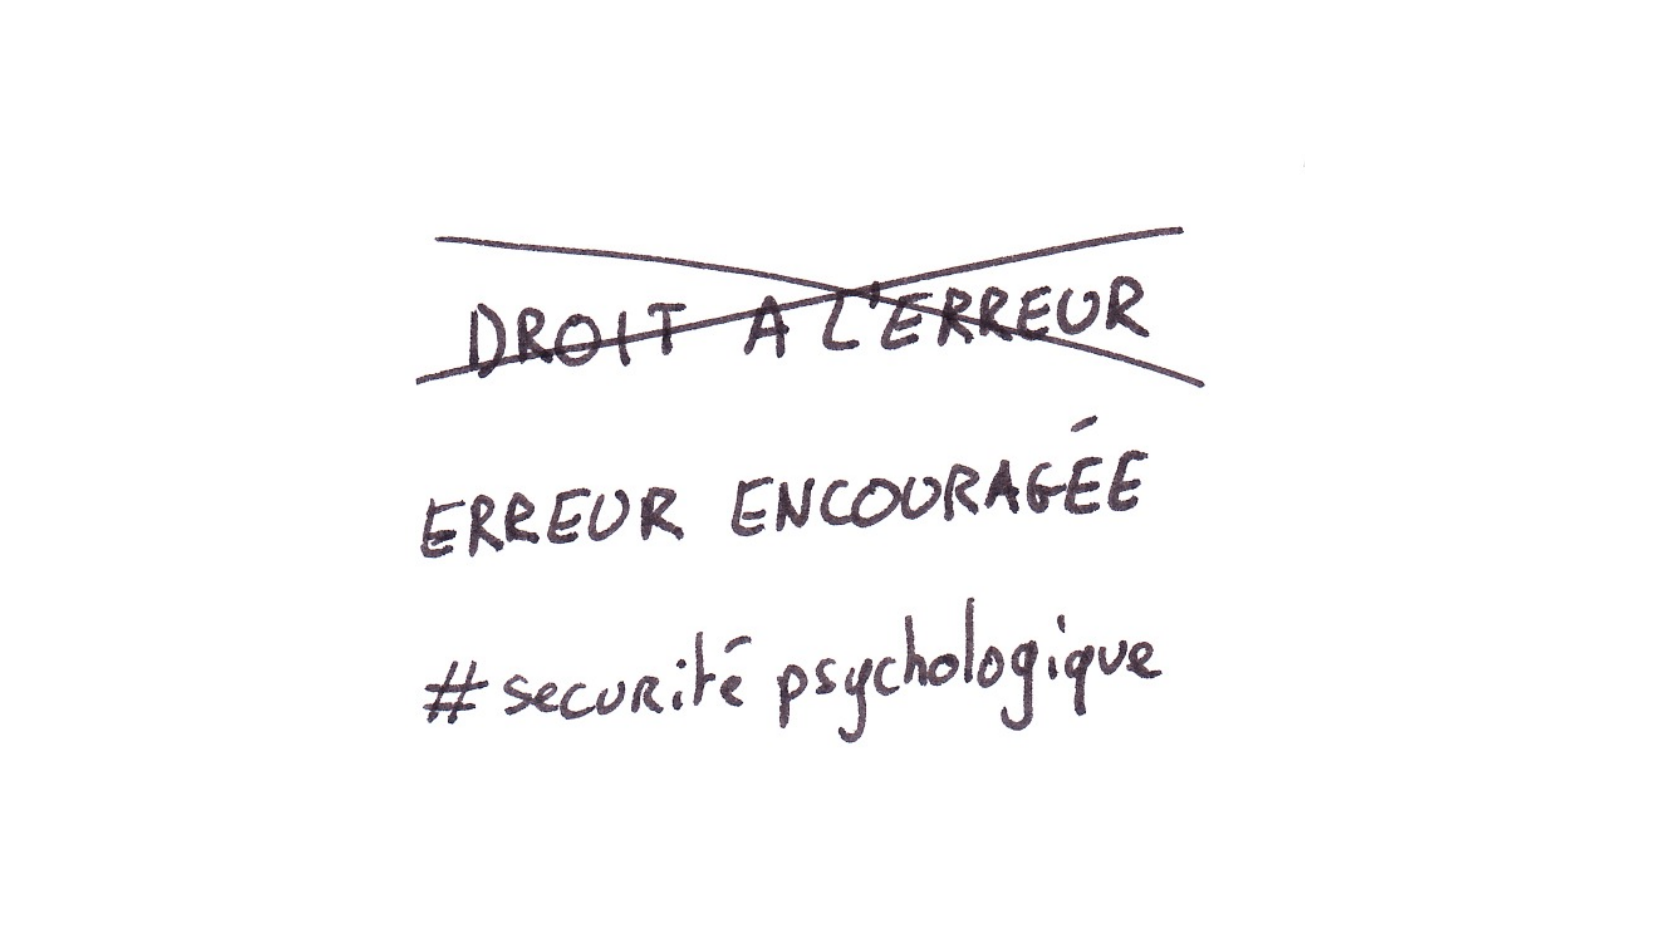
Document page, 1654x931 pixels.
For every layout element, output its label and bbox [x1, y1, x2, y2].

picture [344, 120, 1306, 831]
